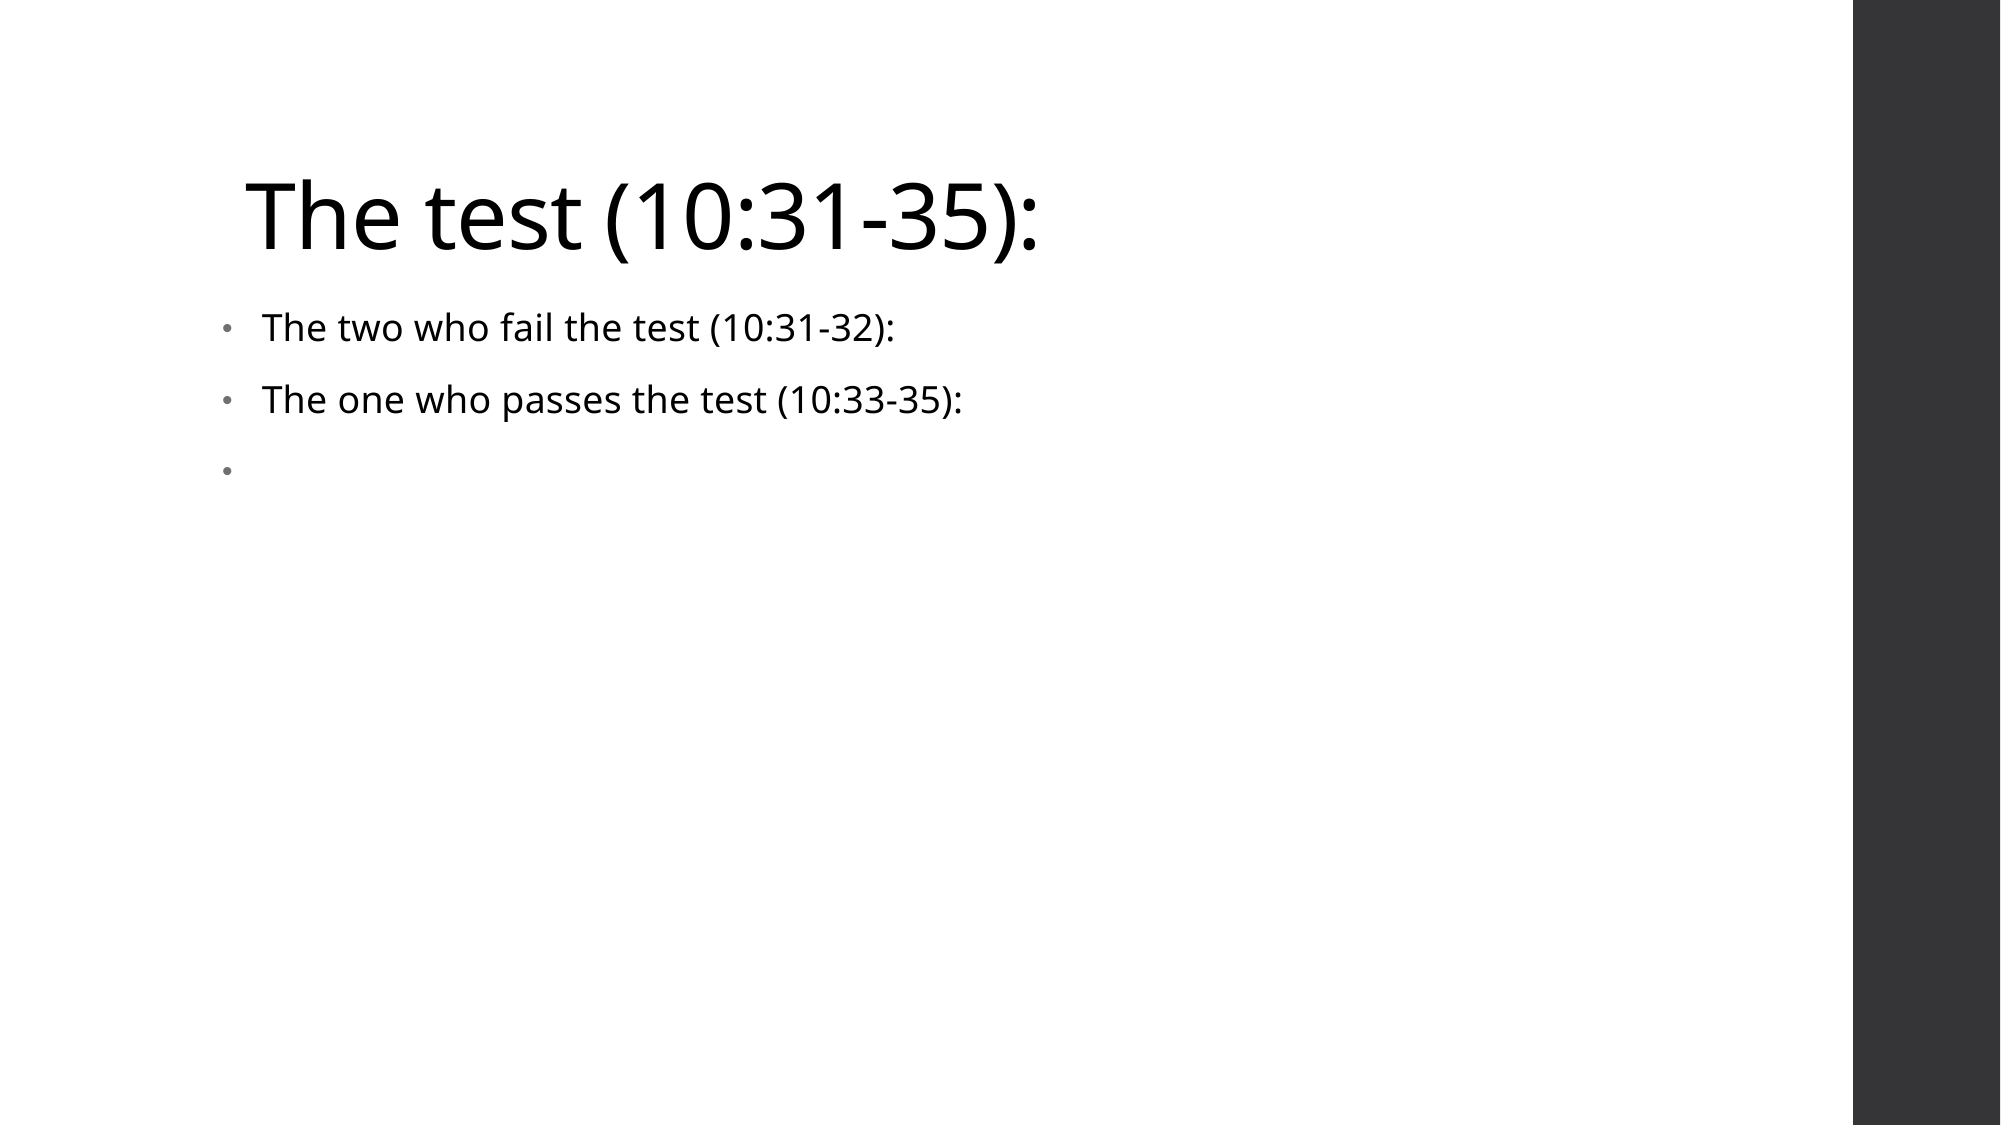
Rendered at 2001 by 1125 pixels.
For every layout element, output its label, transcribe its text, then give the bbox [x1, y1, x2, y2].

title The test (10:31-35): [206, 60, 1797, 278]
list The two who fail the test (10:31-32): The one who passes the test (10:33-35): [206, 299, 1617, 1014]
